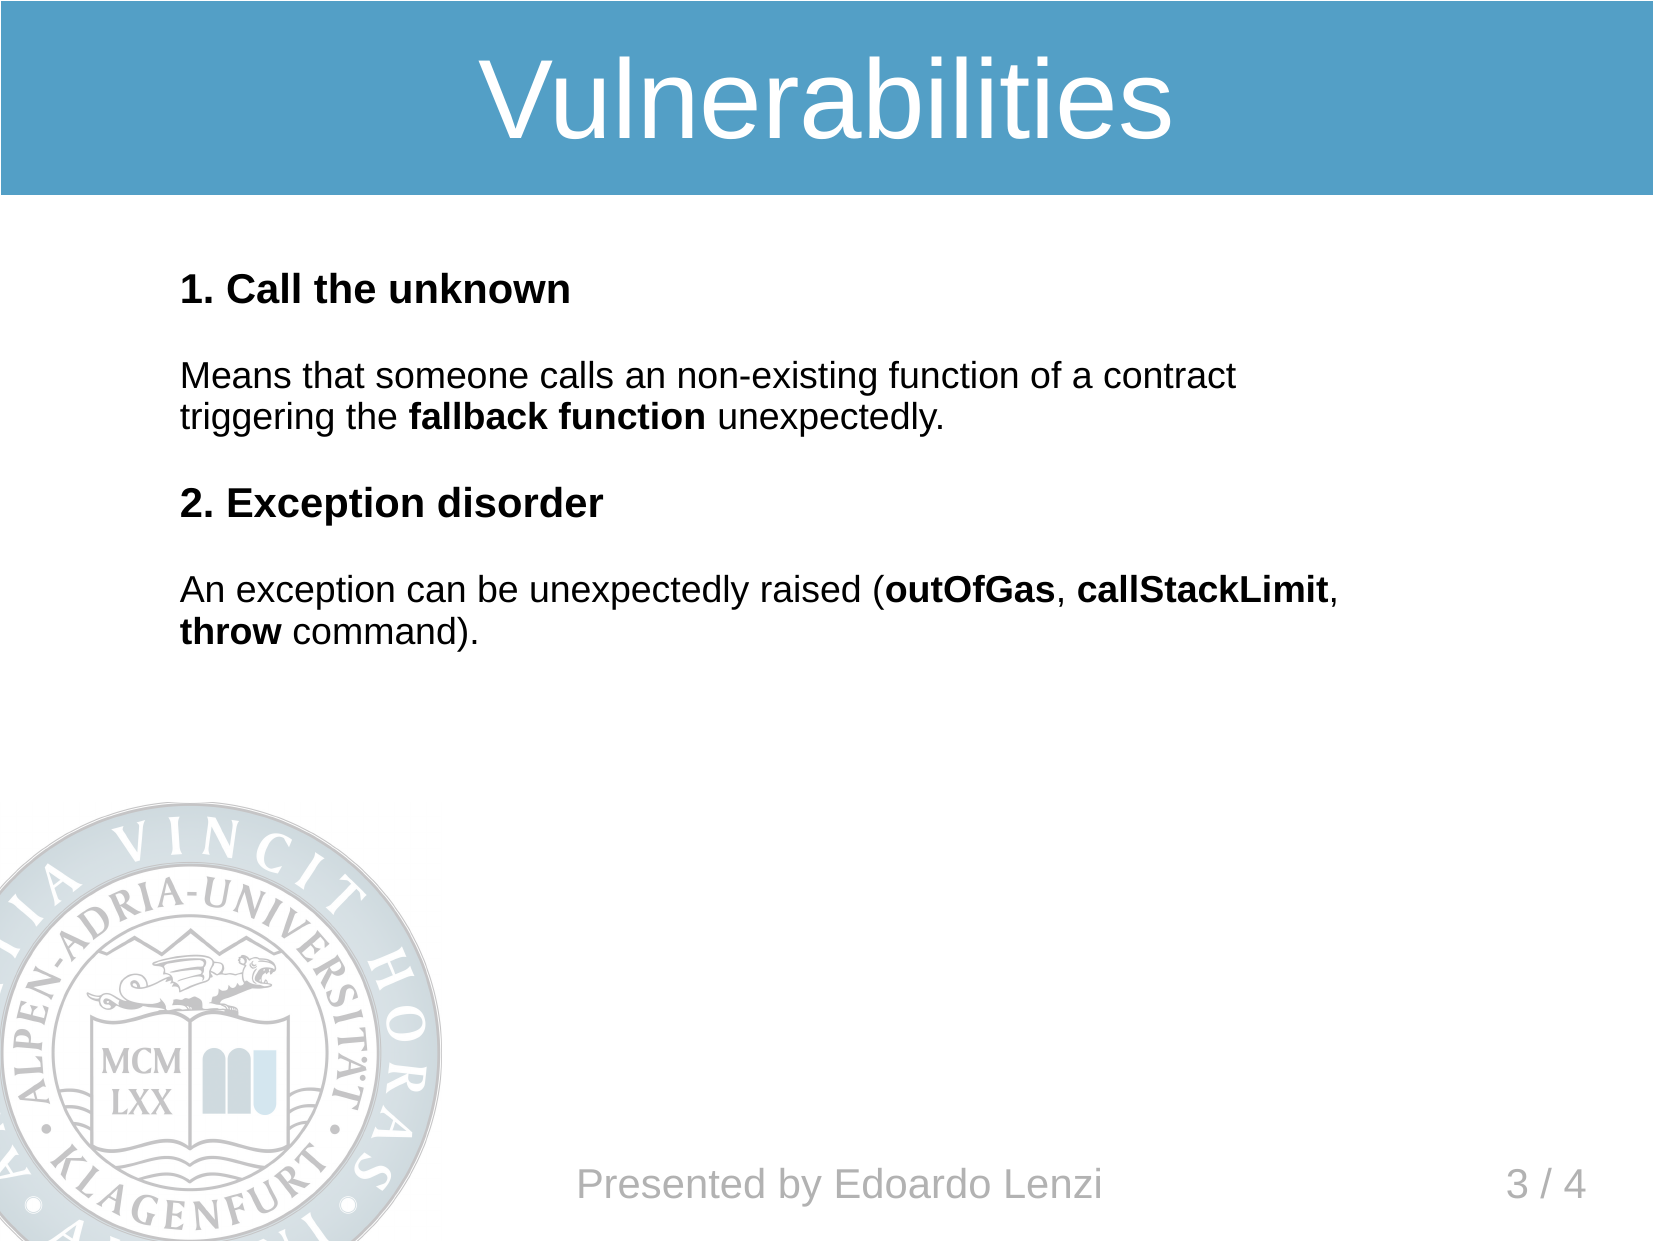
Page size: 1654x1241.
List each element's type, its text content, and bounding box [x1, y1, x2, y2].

title Vulnerabilities [82, 0, 1571, 204]
list Presented by Edoardo Lenzi 3 / 4 [505, 1160, 1654, 1241]
text_box [0, 801, 452, 1241]
text_box 1. Call the unknown Means that someone calls an non-existing function of a contract triggering the fallback function unexpectedly. 2. Exception disorder An exception can be unexpectedly raised (outOfGas, callStackLimit, throw command). [165, 258, 1366, 1029]
text_box [1571, 0, 1654, 196]
text_box [0, 0, 82, 196]
